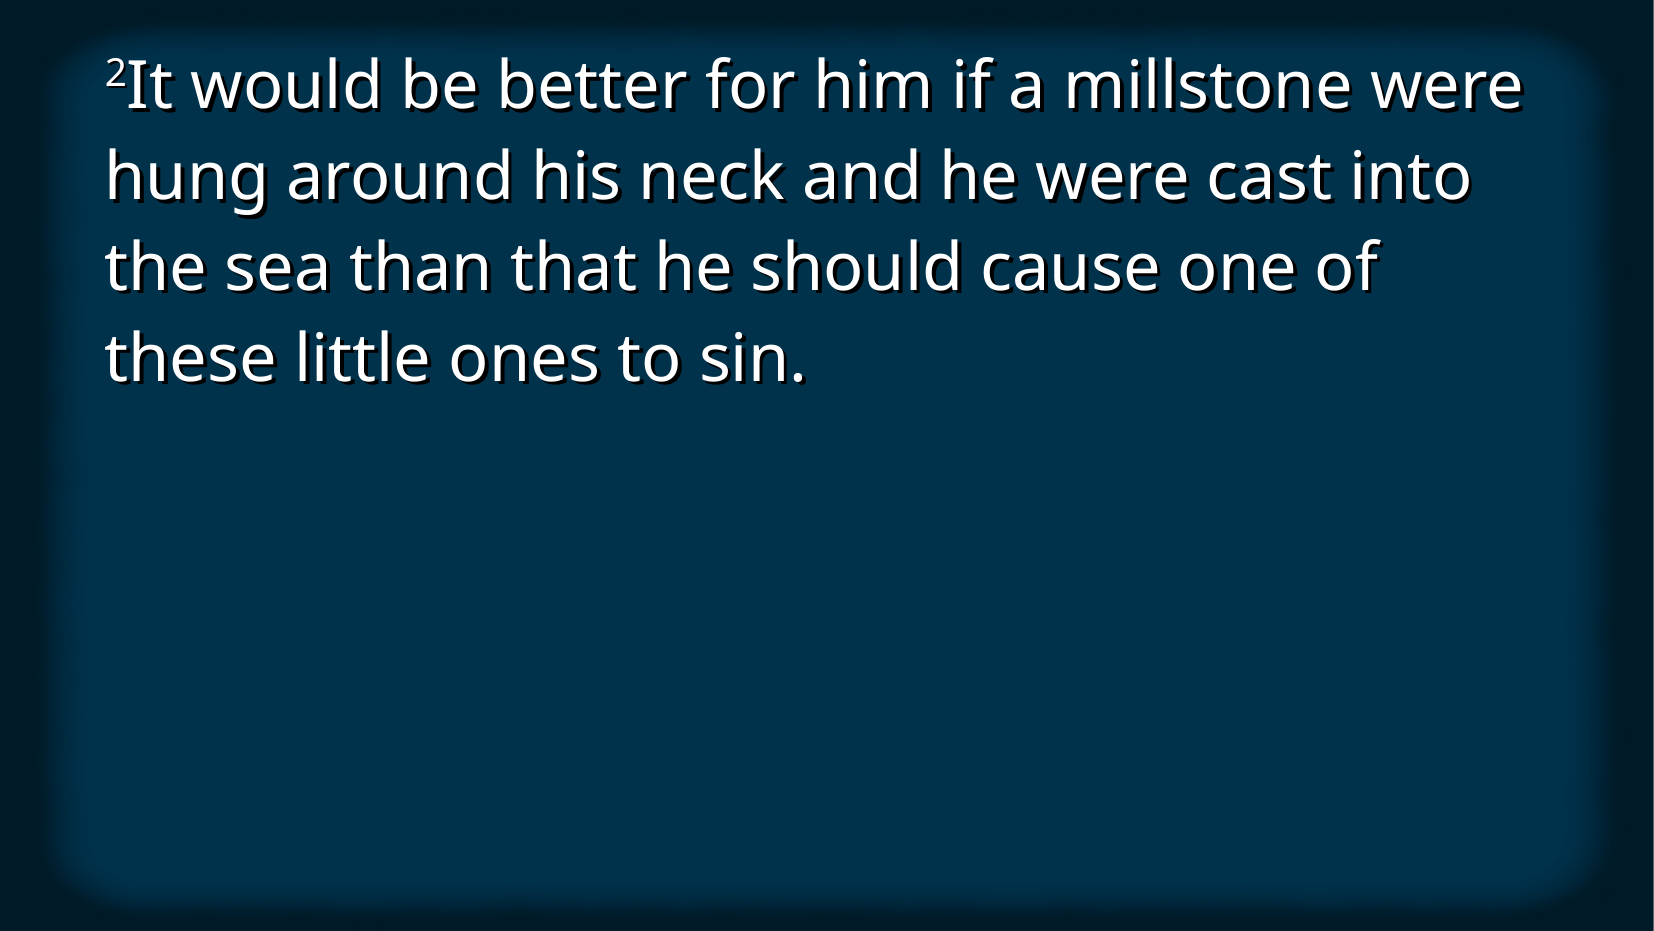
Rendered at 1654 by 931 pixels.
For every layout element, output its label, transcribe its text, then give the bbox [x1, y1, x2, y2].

picture [0, 0, 1654, 931]
text_box 2It would be better for him if a millstone were hung around his neck and he were cast into the sea than that he should cause one of these little ones to sin. [90, 30, 1561, 400]
